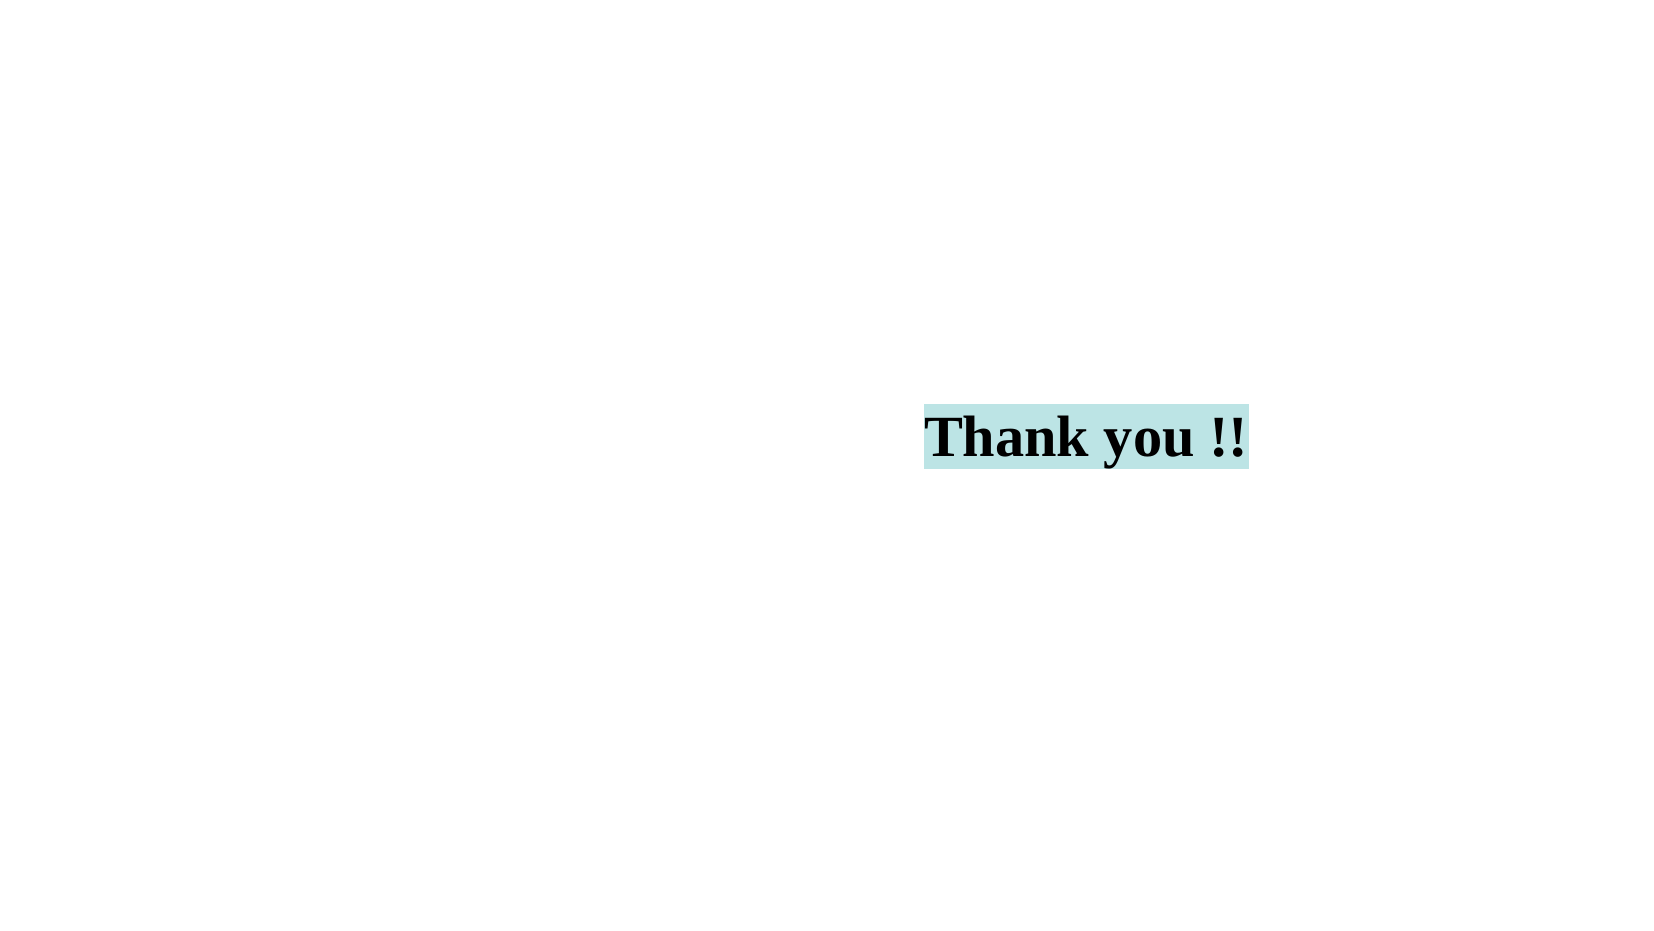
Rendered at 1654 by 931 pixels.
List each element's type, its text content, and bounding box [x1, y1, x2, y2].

text_box Thank you !! [909, 364, 1264, 476]
